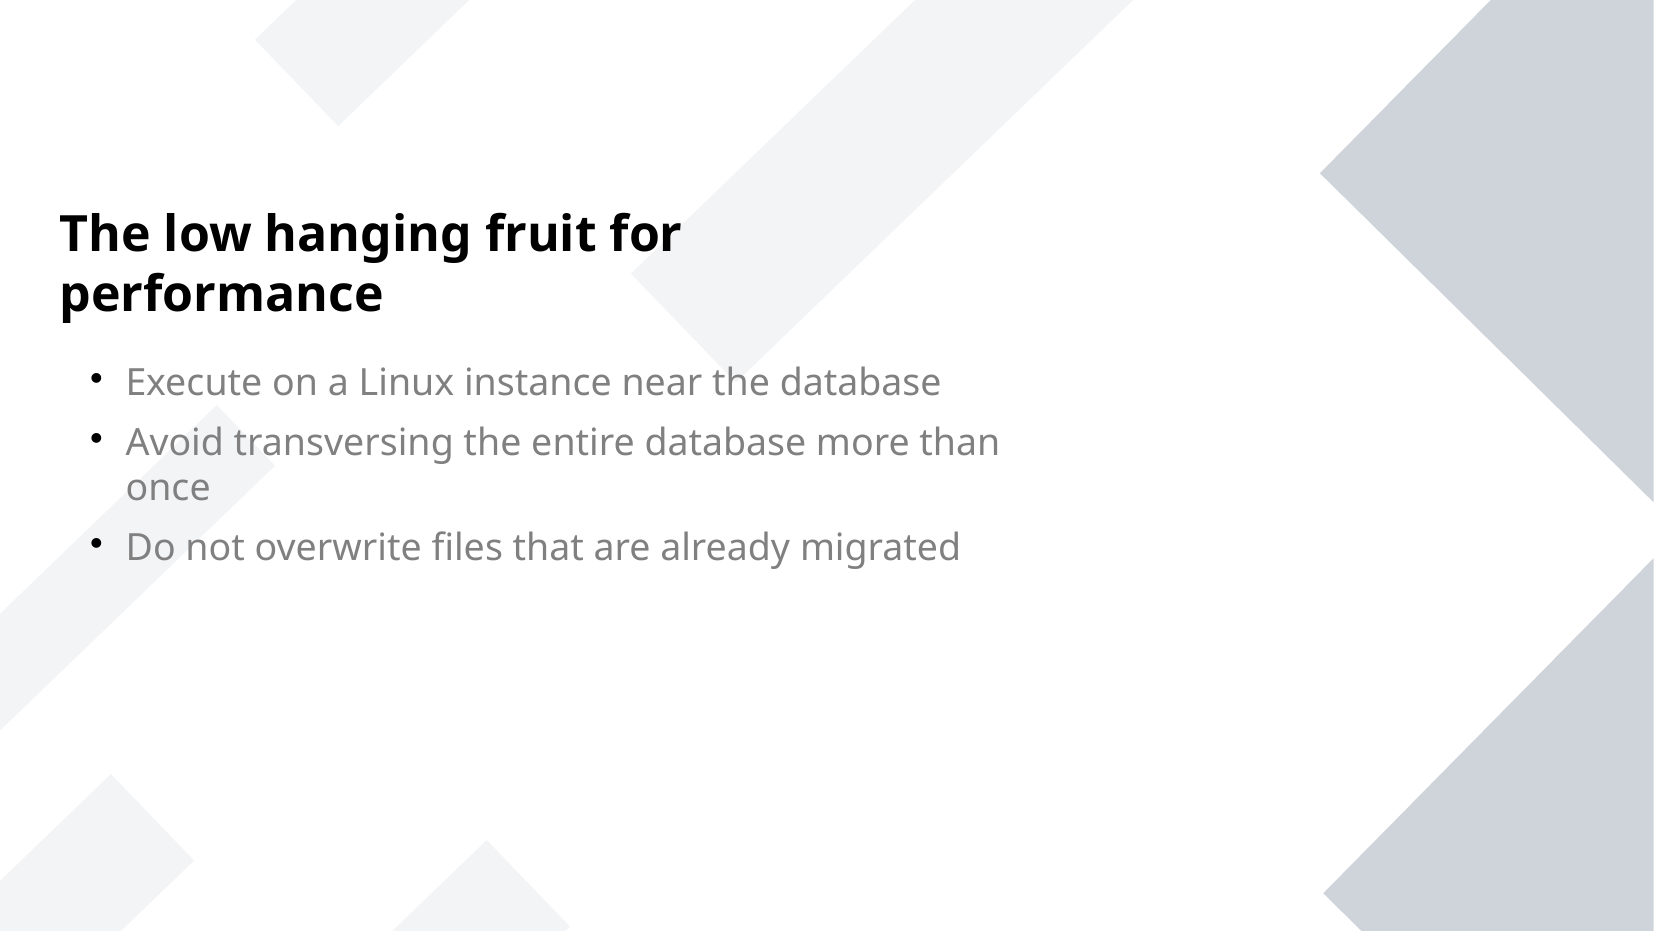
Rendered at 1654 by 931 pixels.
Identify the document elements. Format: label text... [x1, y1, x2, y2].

text_box Execute on a Linux instance near the database Avoid transversing the entire database more than once Do not overwrite files that are already migrated [75, 350, 1088, 680]
text_box The low hanging fruit for performance [44, 193, 1013, 301]
